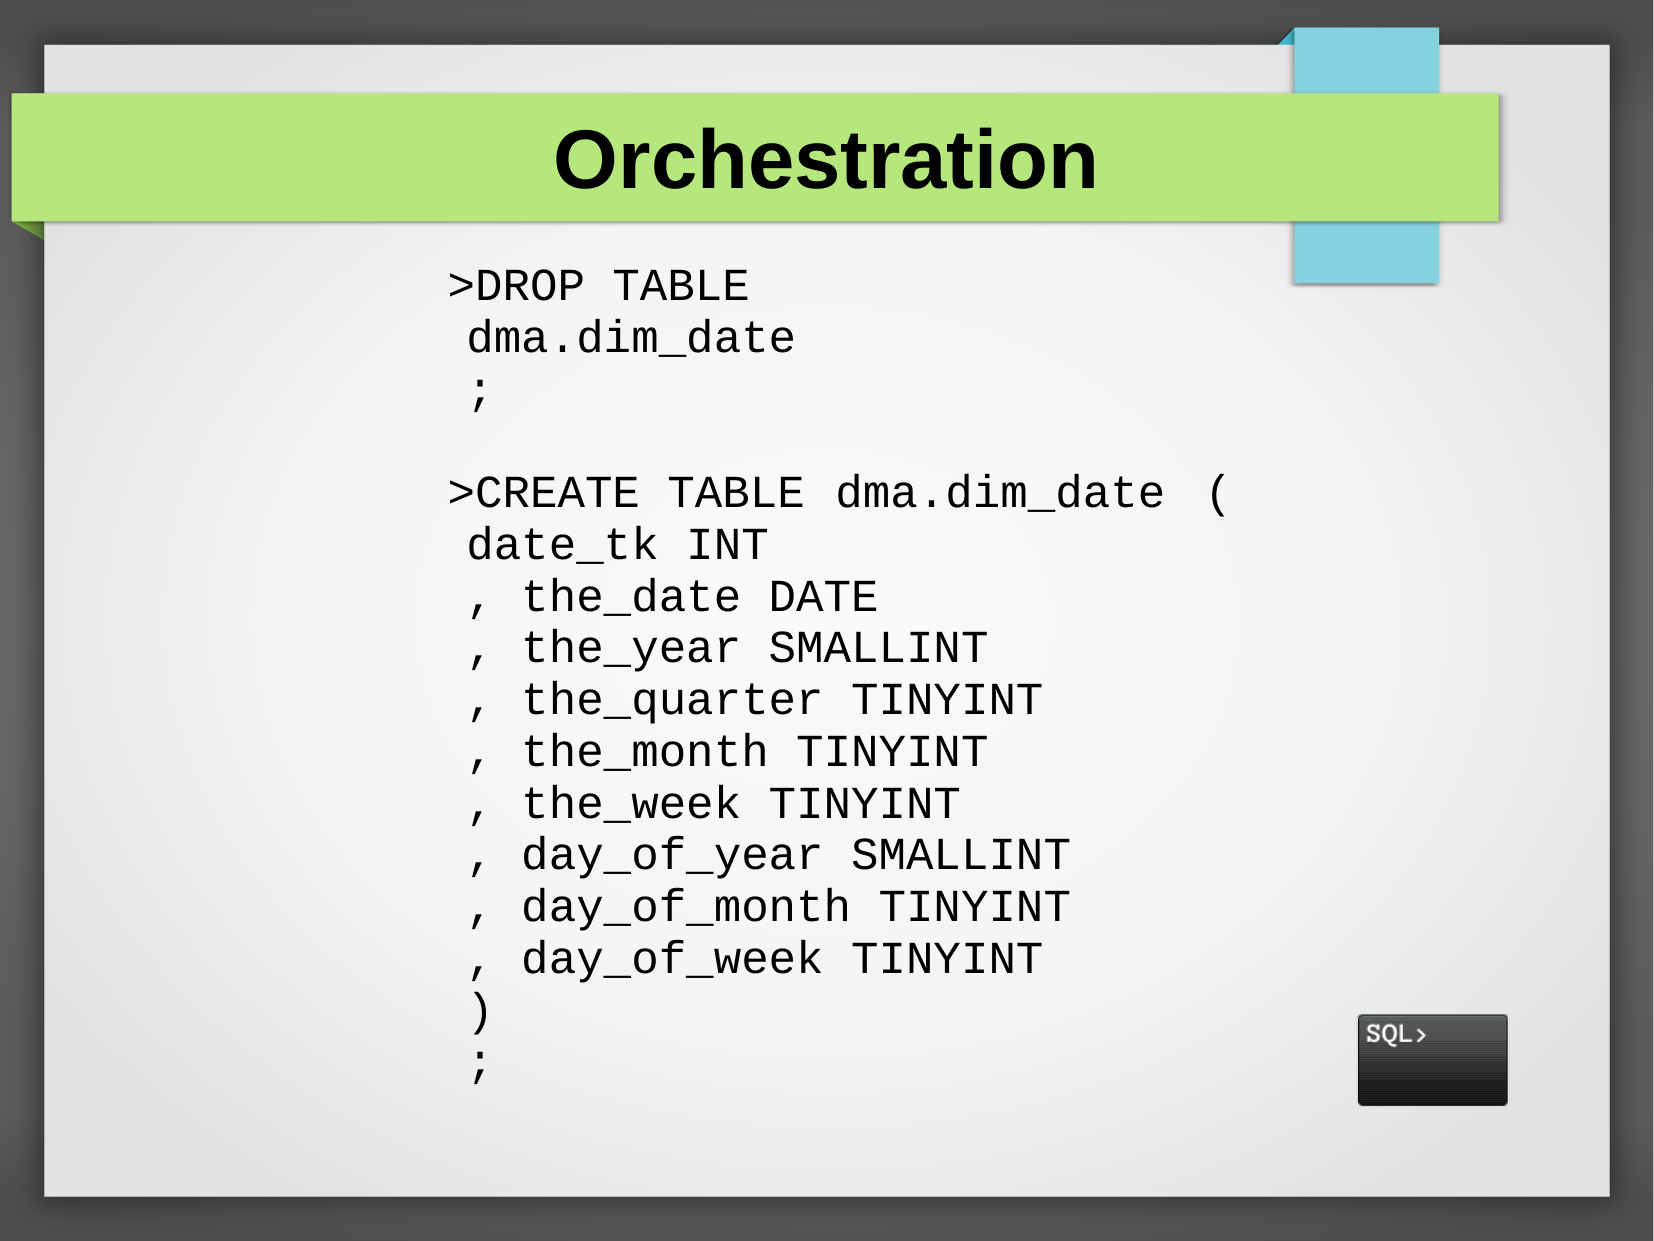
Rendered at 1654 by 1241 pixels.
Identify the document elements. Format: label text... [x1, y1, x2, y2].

picture [0, 0, 1654, 1241]
text_box >DROP TABLE dma.dim_date ; >CREATE TABLE dma.dim_date ( date_tk INT , the_date DATE , the_year SMALLINT , the_quarter TINYINT , the_month TINYINT , the_week TINYINT , day_of_year SMALLINT , day_of_month TINYINT , day_of_week TINYINT ) ; [377, 255, 1330, 1202]
title Orchestration [70, 106, 1583, 213]
